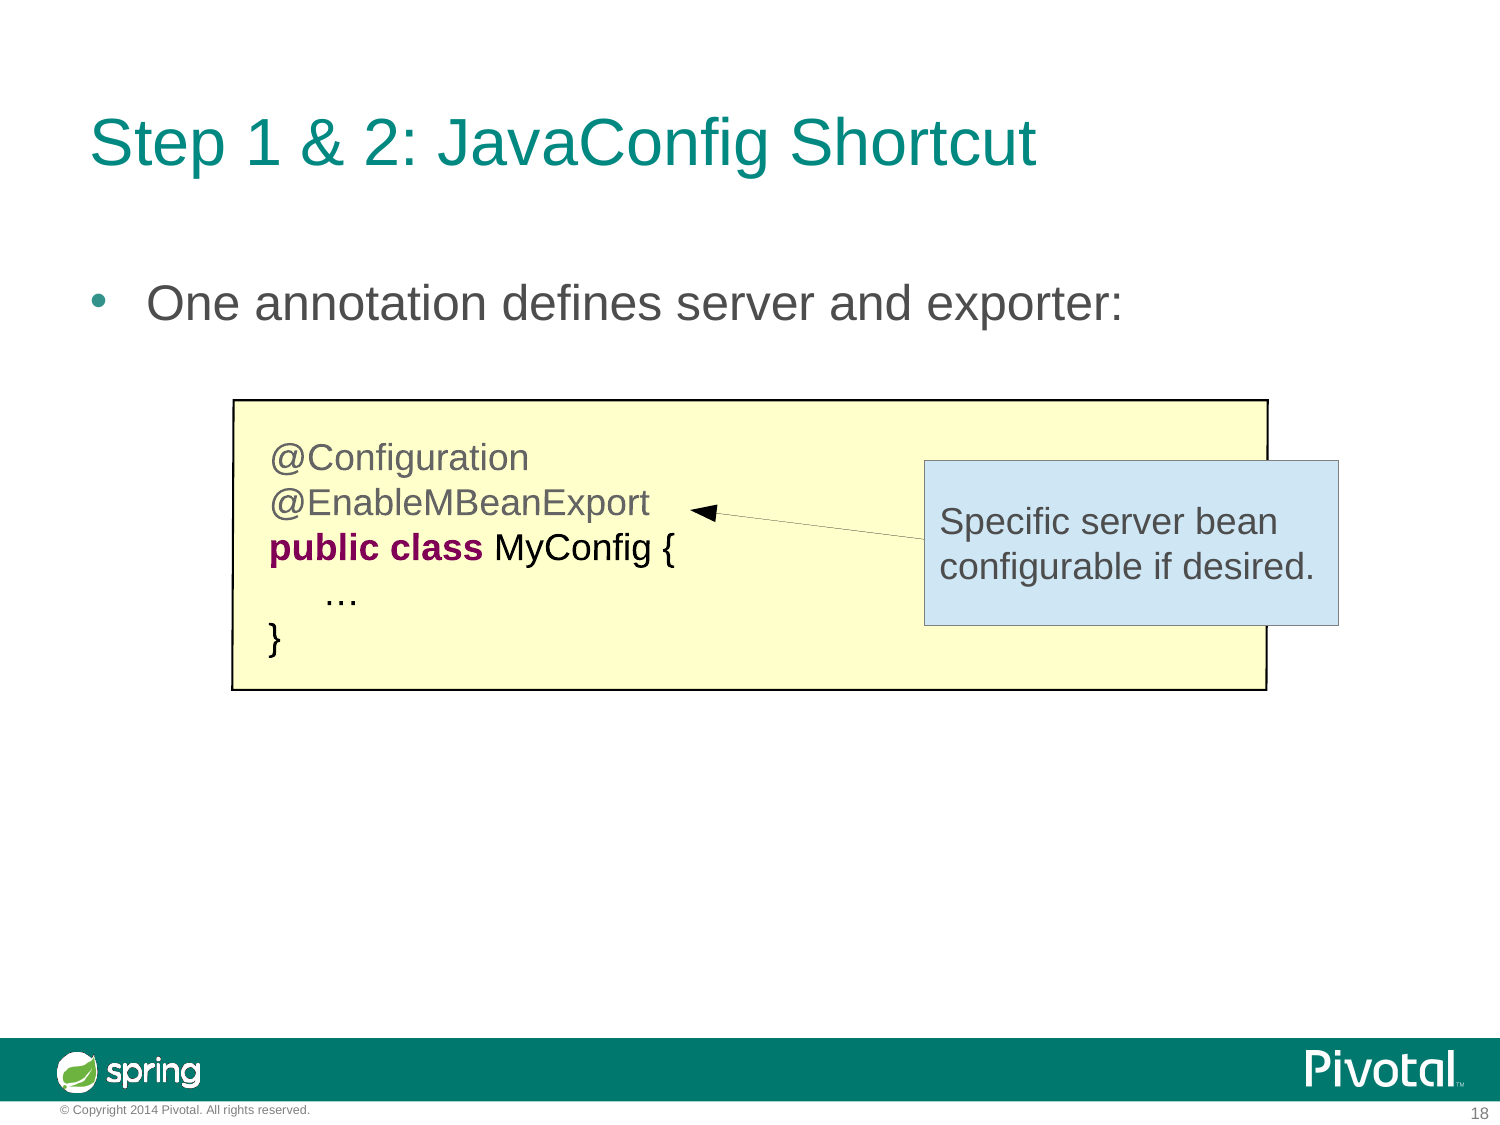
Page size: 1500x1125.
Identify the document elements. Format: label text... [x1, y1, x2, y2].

list One annotation defines server and exporter: [75, 262, 1426, 1005]
picture [32, 1041, 210, 1103]
text_box @Configuration @EnableMBeanExport public class MyConfig { … } [232, 400, 1268, 690]
title Step 1 & 2: JavaConfig Shortcut [75, 45, 1426, 233]
picture [1306, 1050, 1464, 1087]
text_box Specific server bean configurable if desired. [924, 460, 1339, 626]
